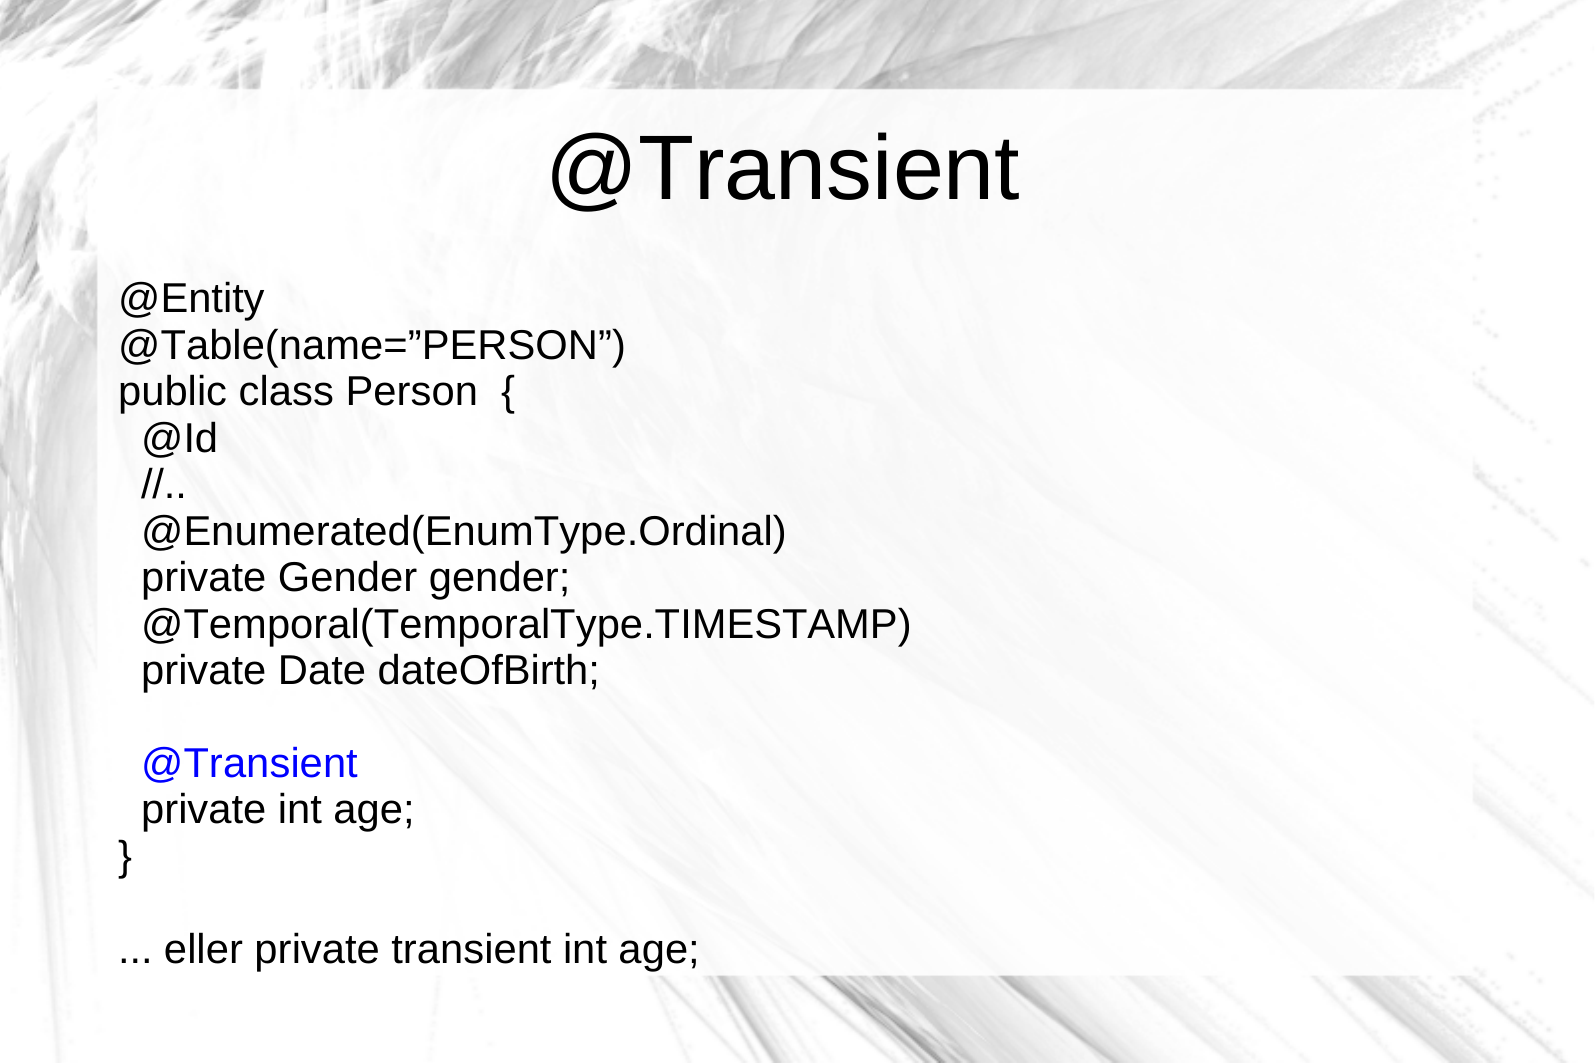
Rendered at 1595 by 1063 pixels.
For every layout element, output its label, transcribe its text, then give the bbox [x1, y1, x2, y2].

picture [0, 0, 1595, 1063]
subtitle @Entity @Table(name=”PERSON”) public class Person { @Id //.. @Enumerated(EnumType.Ordinal) private Gender gender; @Temporal(TemporalType.TIMESTAMP) private Date dateOfBirth; @Transient private int age; } ... eller private transient int age; [118, 272, 1004, 975]
title @Transient [113, 96, 1453, 241]
